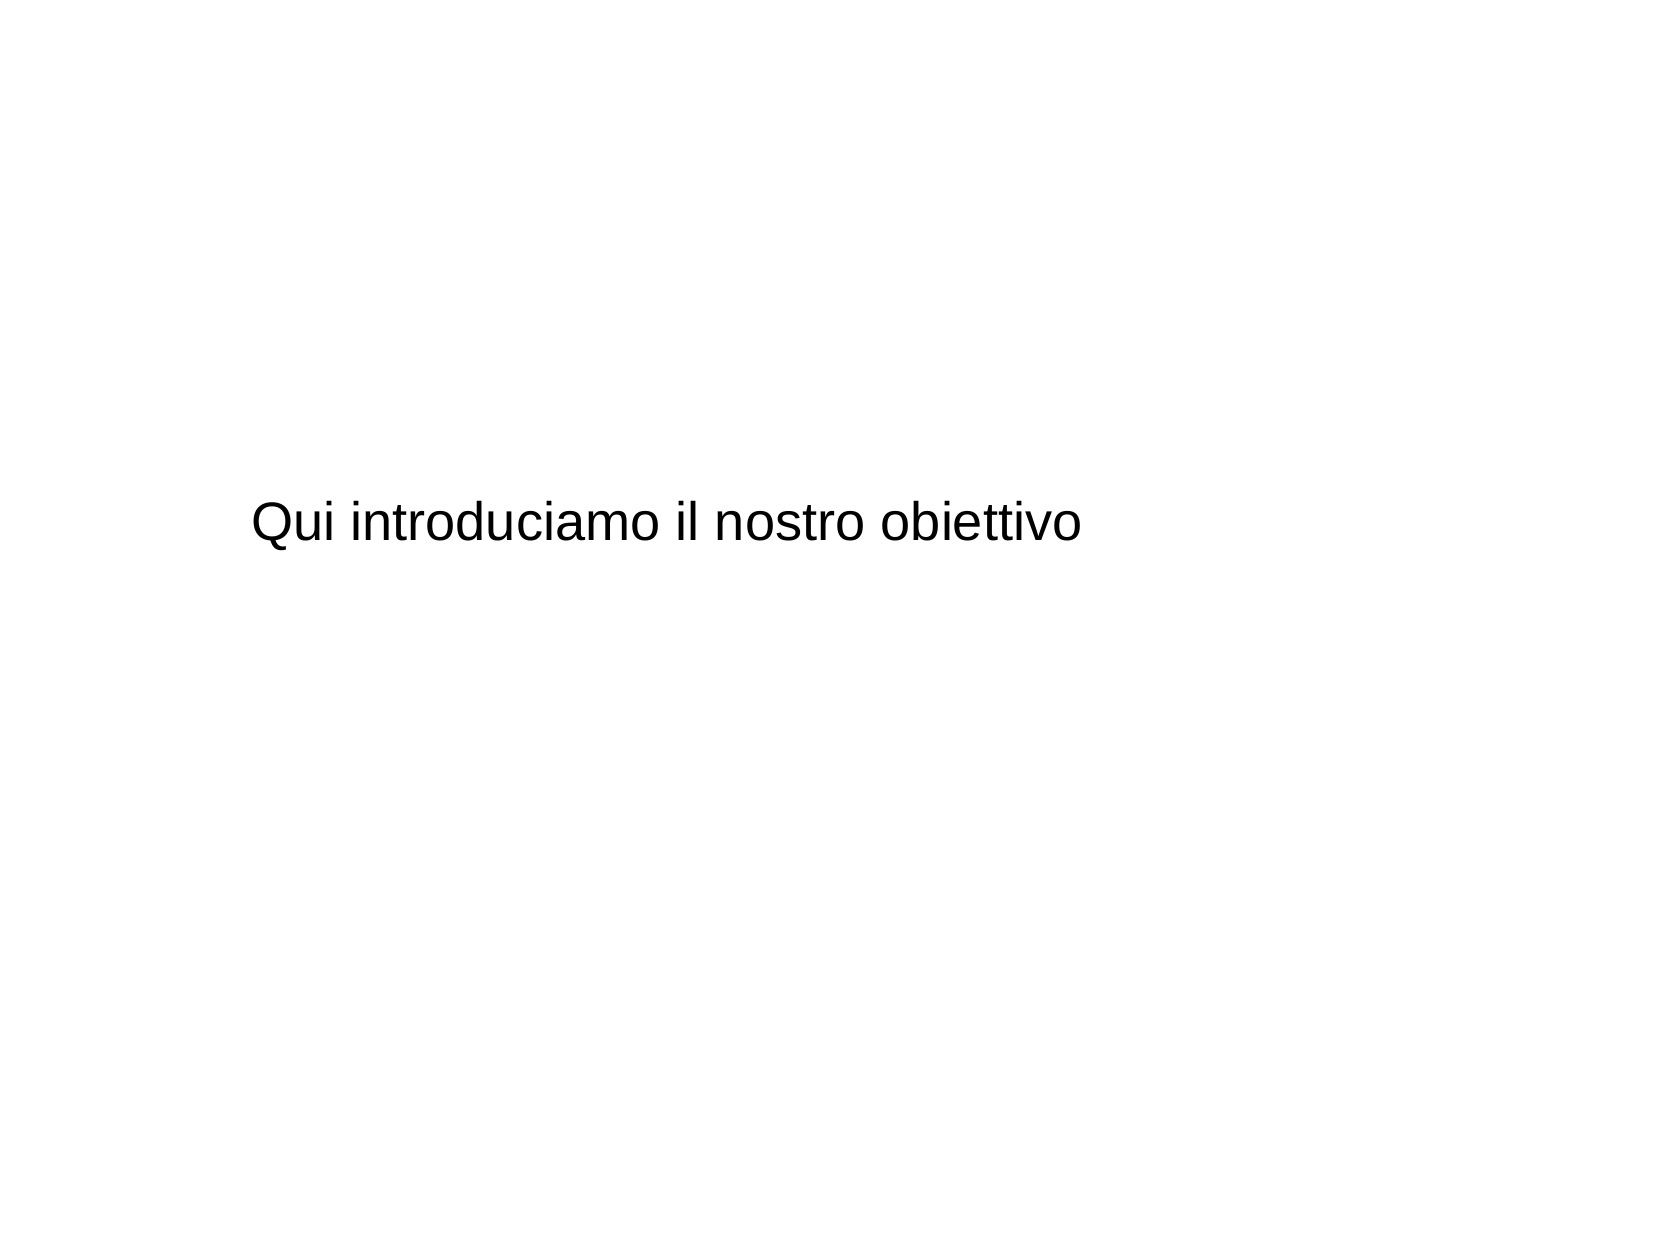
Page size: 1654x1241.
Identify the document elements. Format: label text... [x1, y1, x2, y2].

text_box Qui introduciamo il nostro obiettivo [236, 484, 1453, 560]
